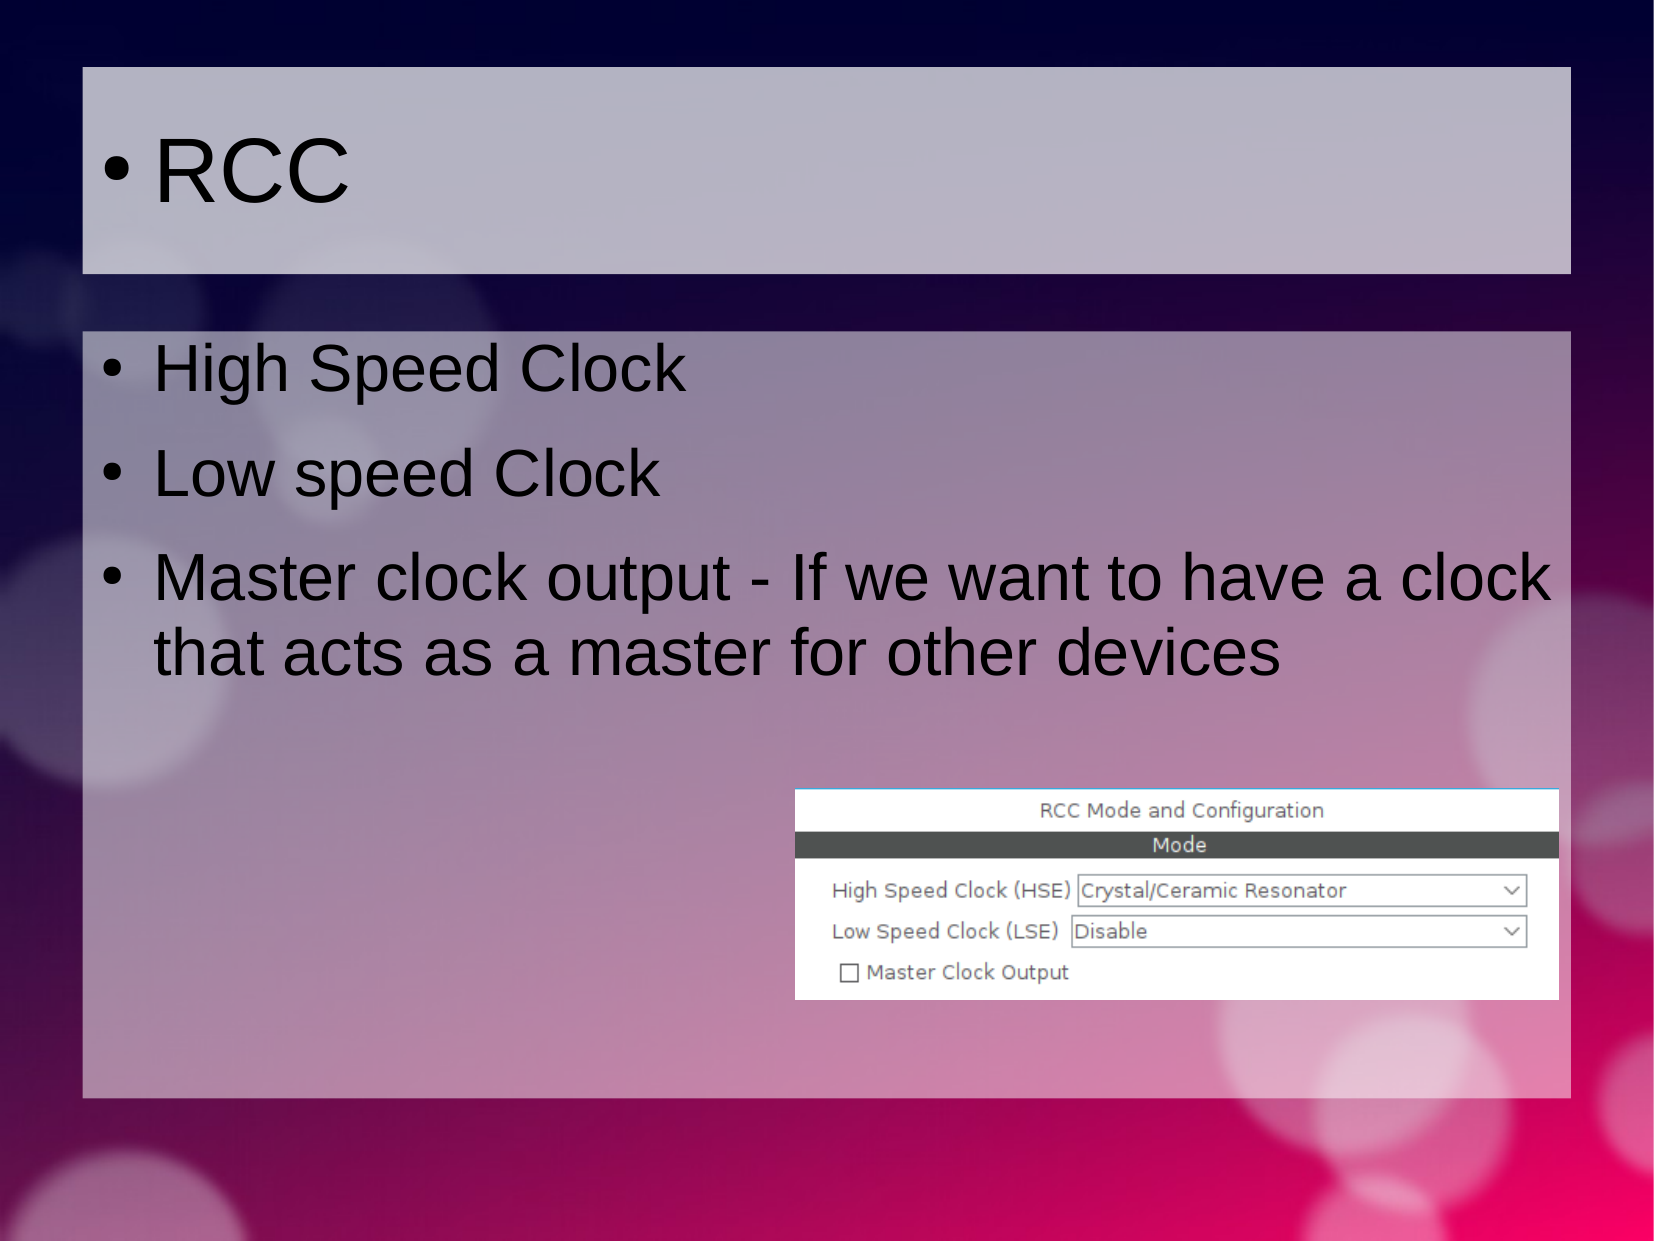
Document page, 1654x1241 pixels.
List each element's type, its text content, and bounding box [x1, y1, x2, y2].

title RCC [82, 67, 1571, 275]
picture [0, 0, 1654, 1241]
list High Speed Clock Low speed Clock Master clock output - If we want to have a clock that acts as a master for other devices [82, 331, 1571, 1099]
